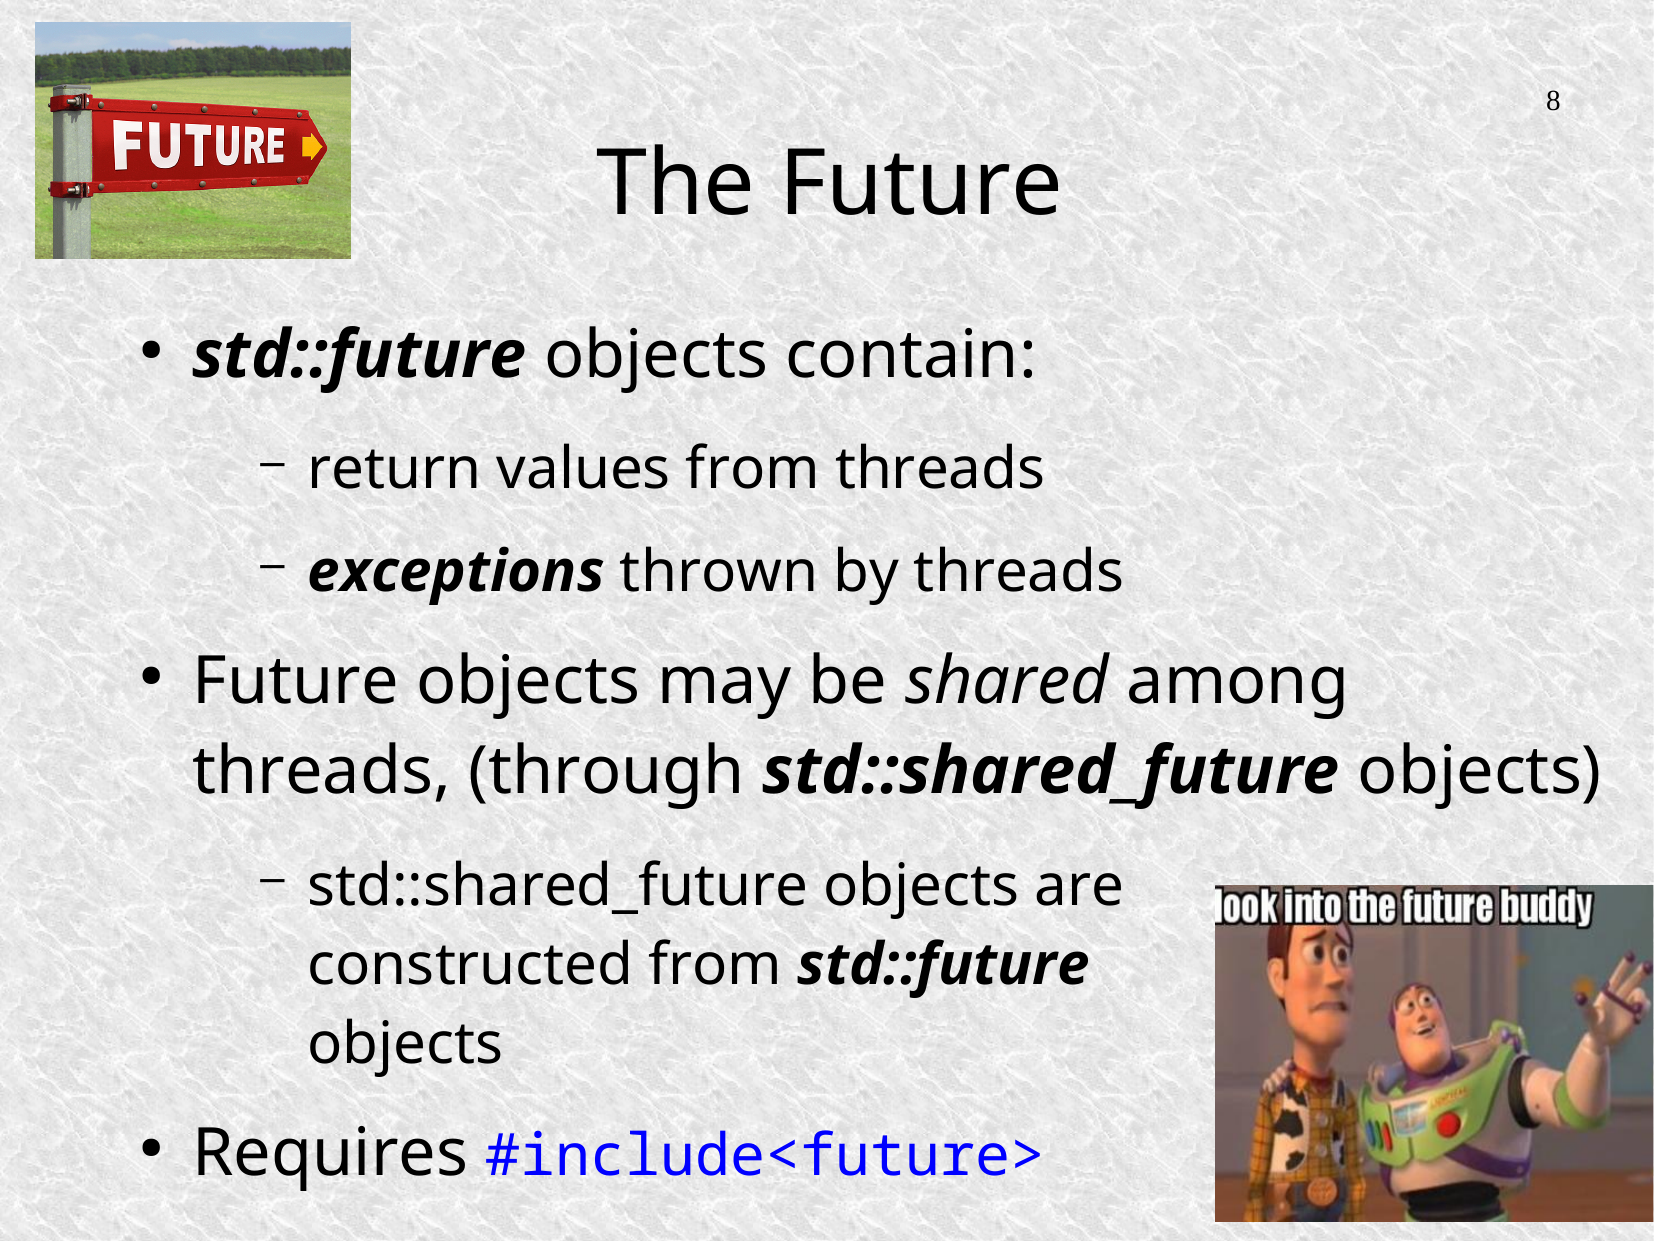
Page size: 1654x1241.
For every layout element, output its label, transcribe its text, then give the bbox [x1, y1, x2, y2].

list std::future objects contain: return values from threads exceptions thrown by threads Future objects may be shared among threads, (through std::shared_future objects) std::shared_future objects are constructed from std::future objects Requires #include<future> [121, 305, 1604, 1241]
title The Future [123, 73, 1536, 284]
picture [0, 0, 1654, 1241]
